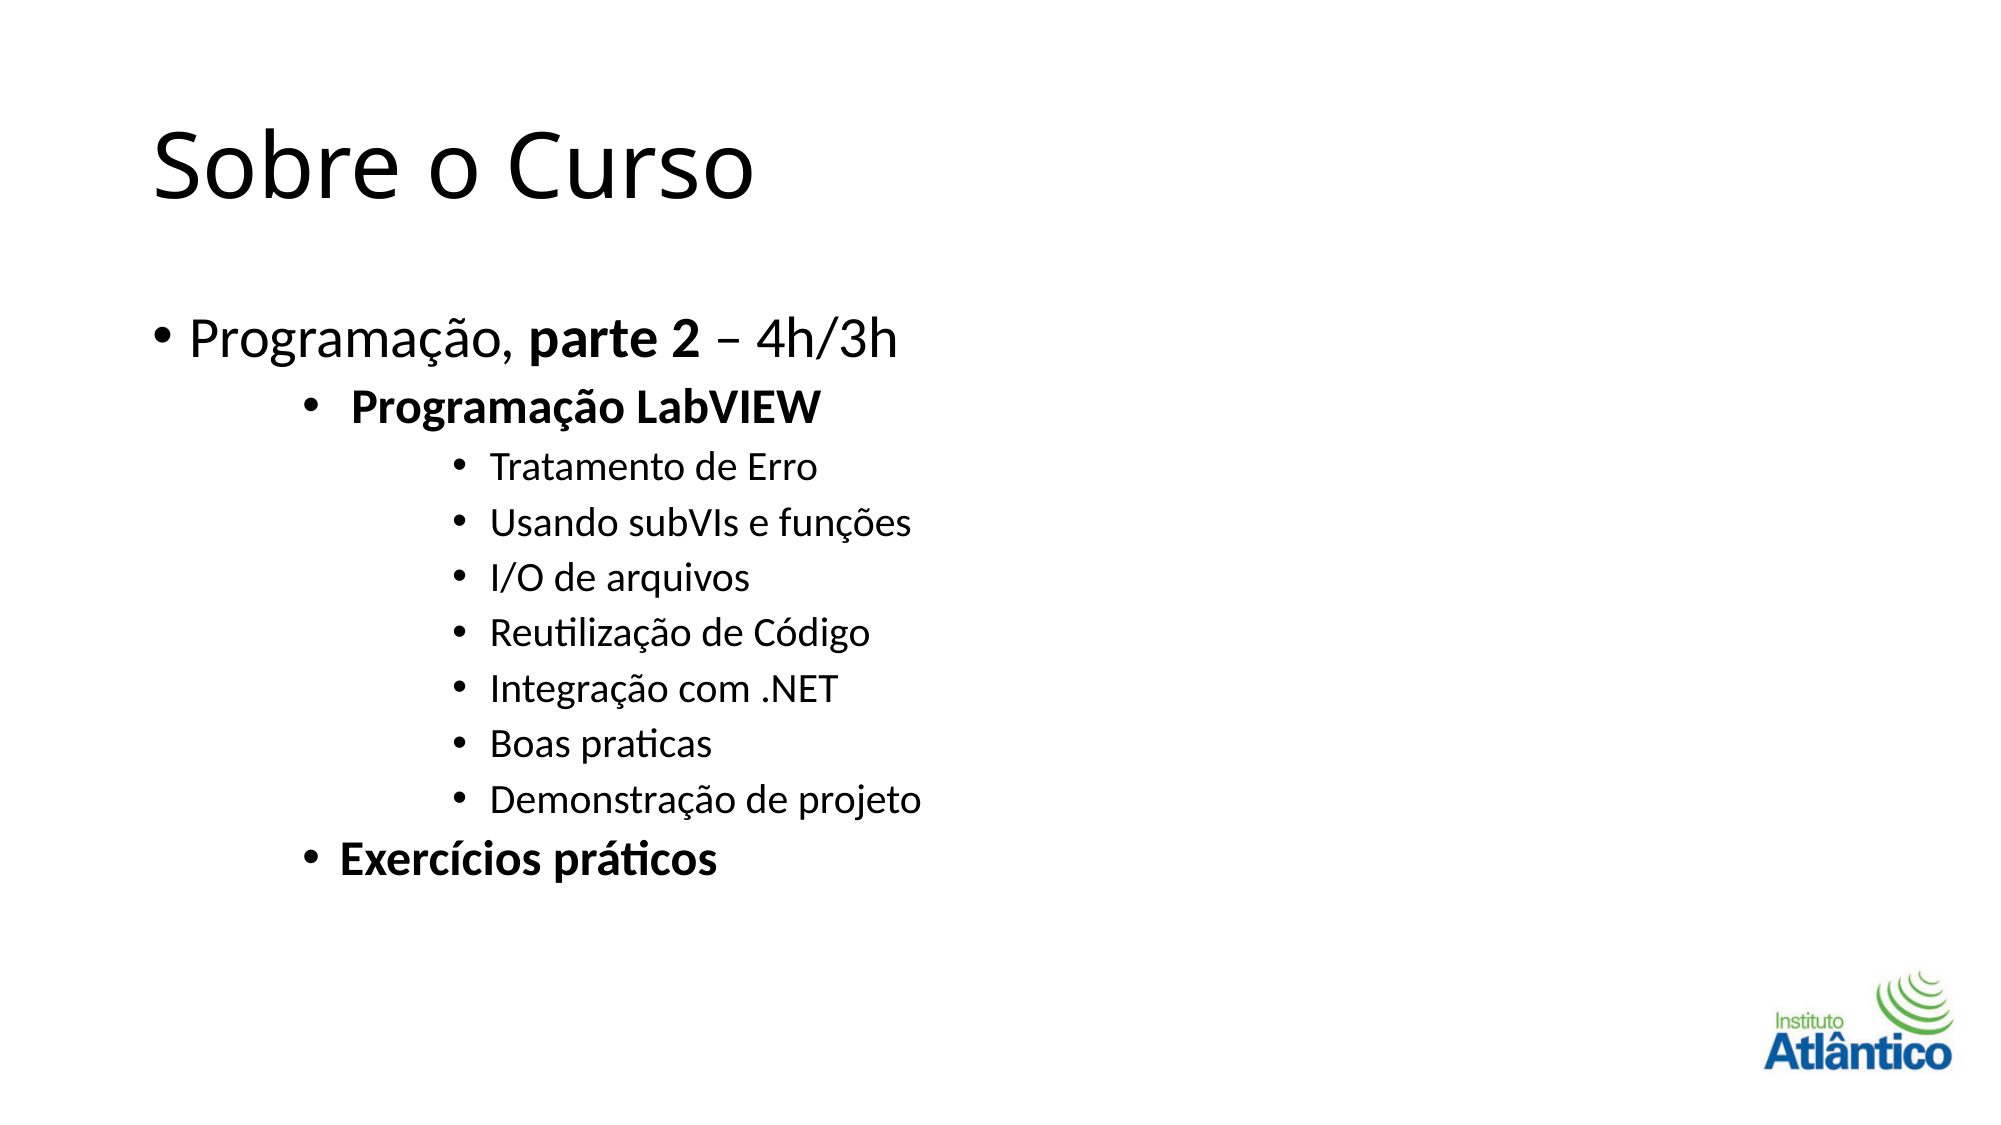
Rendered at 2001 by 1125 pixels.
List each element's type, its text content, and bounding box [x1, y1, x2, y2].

picture [1717, 930, 2000, 1120]
list Programação, parte 2 – 4h/3h Programação LabVIEW Tratamento de Erro Usando subVIs e funções I/O de arquivos Reutilização de Código Integração com .NET Boas praticas Demonstração de projeto Exercícios práticos [137, 299, 1863, 1014]
title Sobre o Curso [137, 59, 1863, 278]
